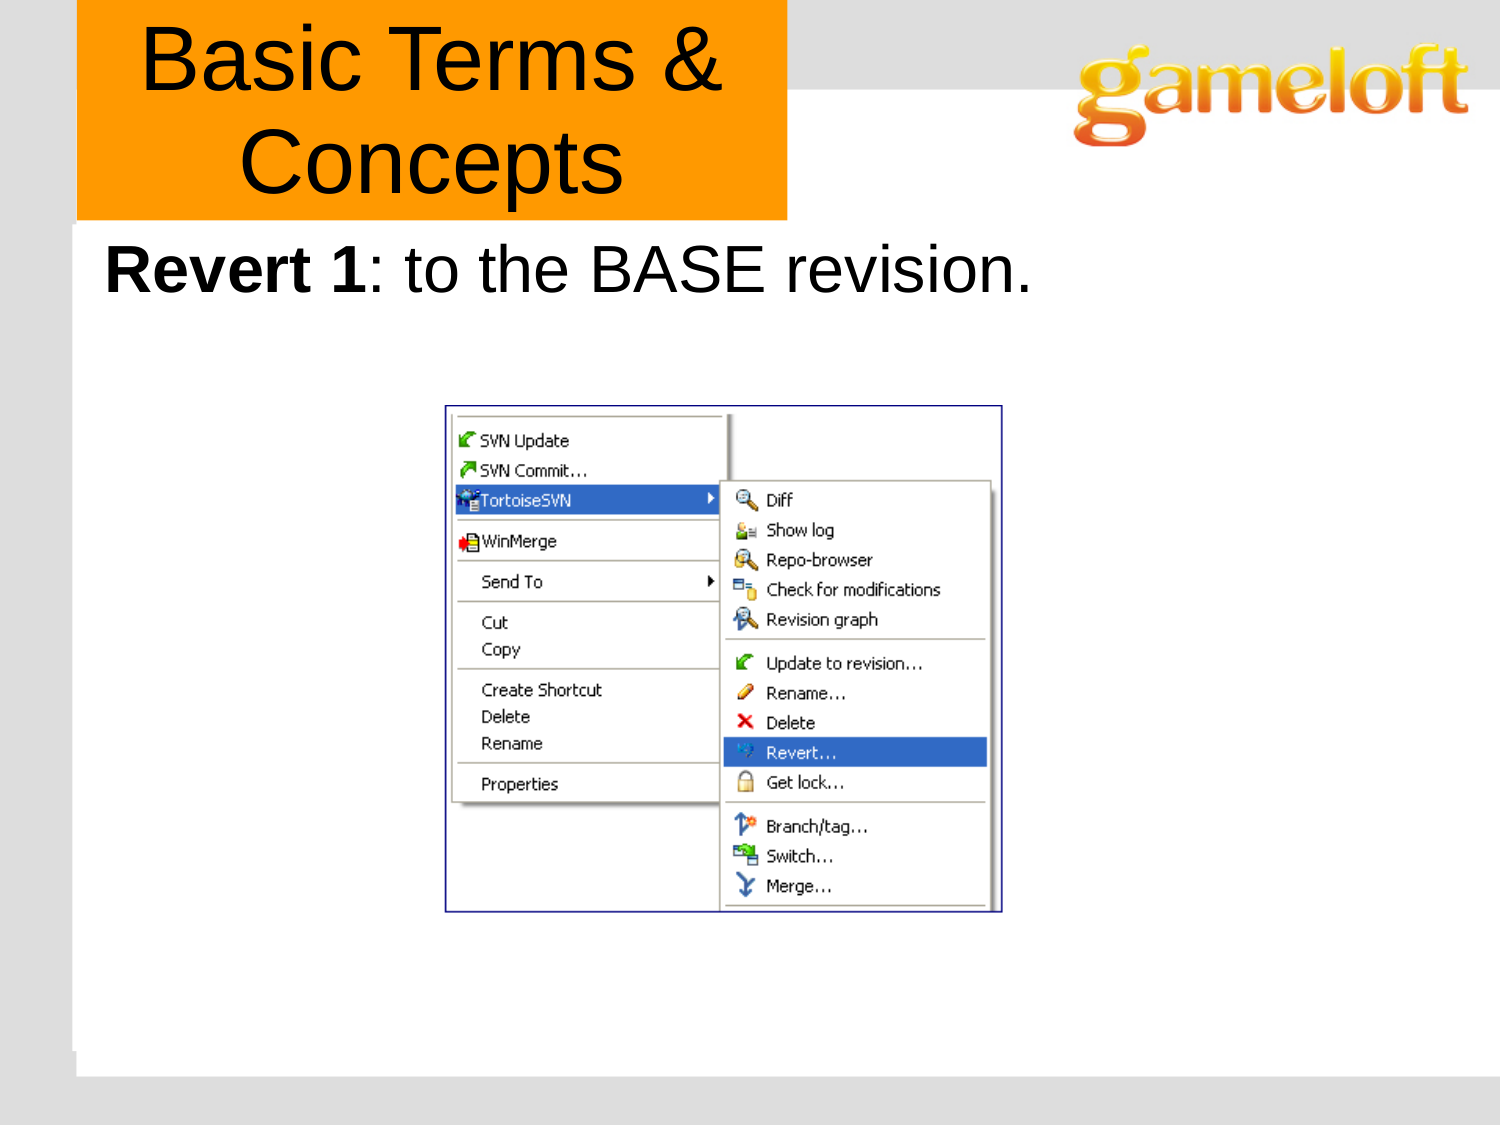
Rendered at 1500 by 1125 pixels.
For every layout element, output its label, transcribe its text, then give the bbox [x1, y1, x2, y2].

picture [0, 0, 1500, 1125]
title Basic Terms & Concepts [76, 0, 788, 221]
list Revert 1: to the BASE revision. [72, 224, 1468, 1052]
